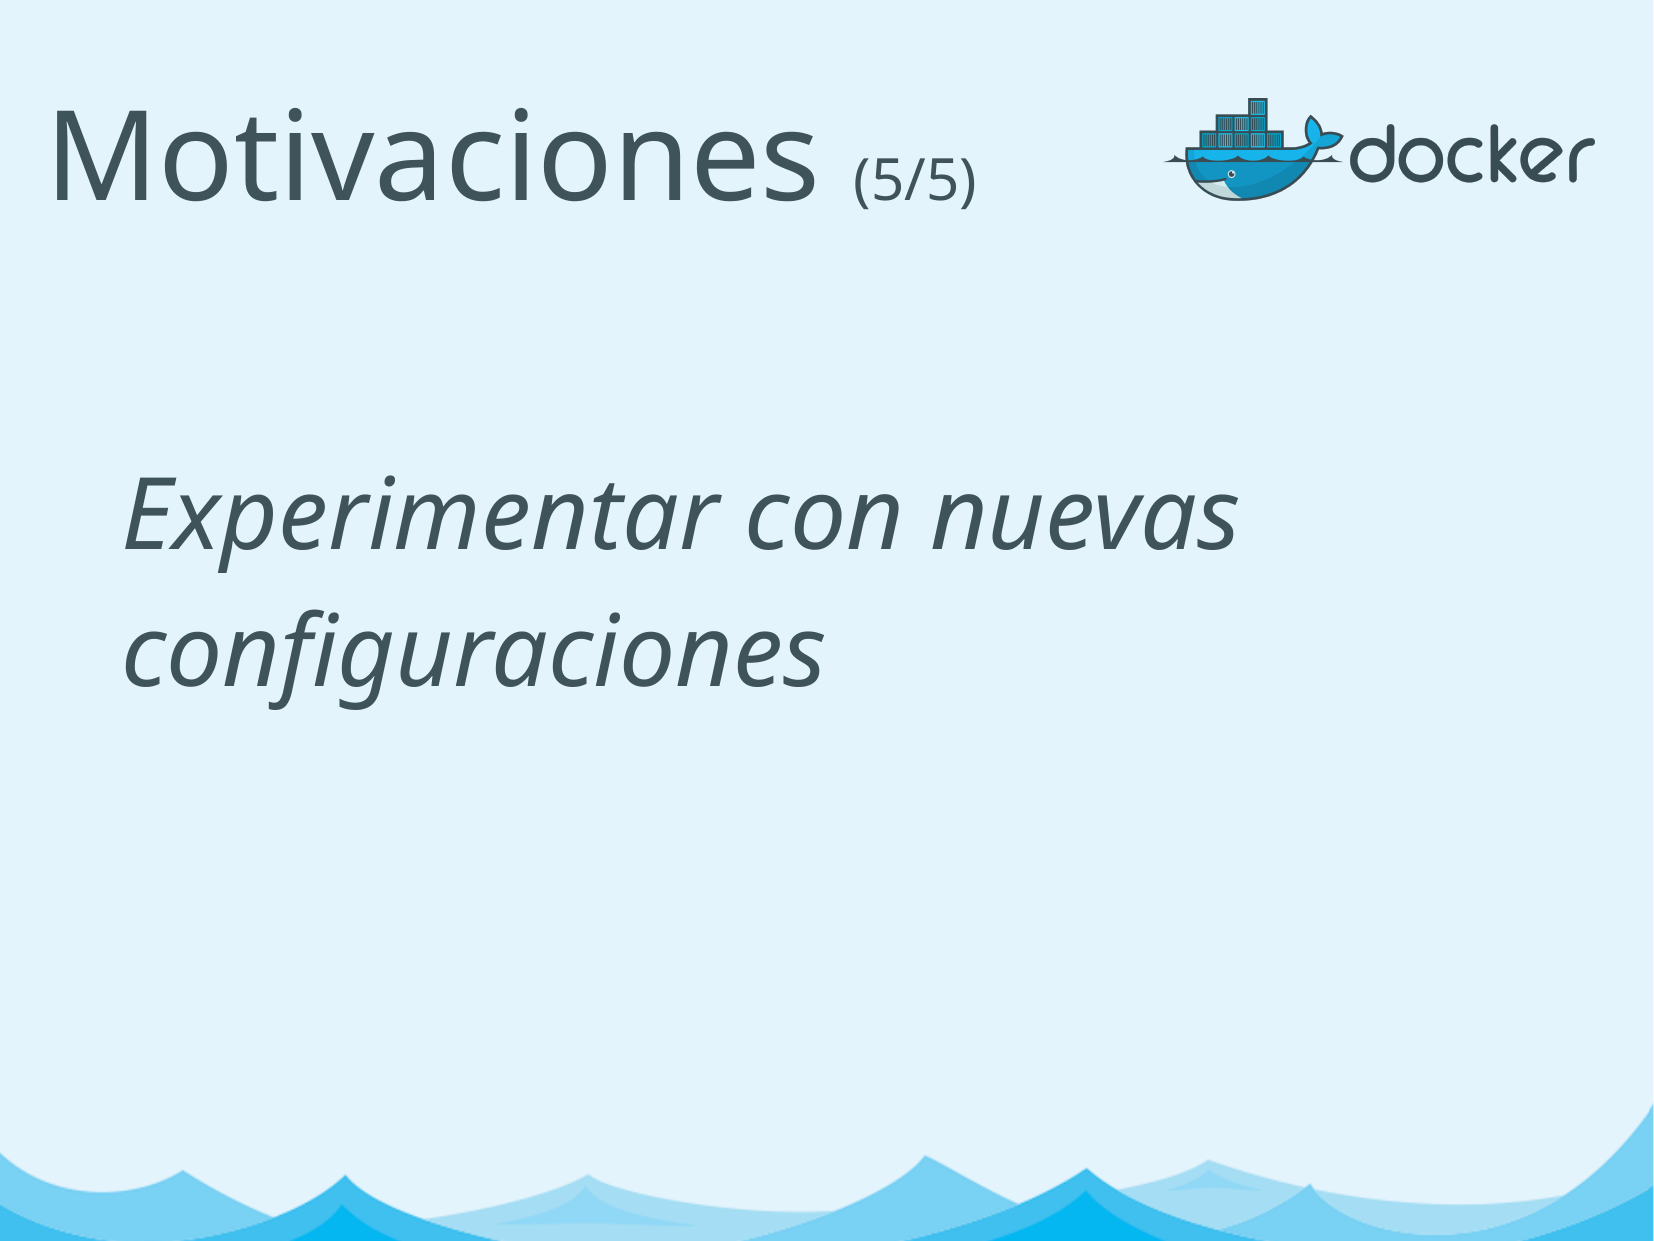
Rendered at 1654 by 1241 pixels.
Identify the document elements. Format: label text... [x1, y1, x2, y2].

picture [0, 1101, 1654, 1241]
text_box Motivaciones (5/5) [30, 59, 935, 252]
picture [1163, 98, 1595, 201]
text_box Experimentar con nuevas configuraciones [106, 435, 1583, 805]
